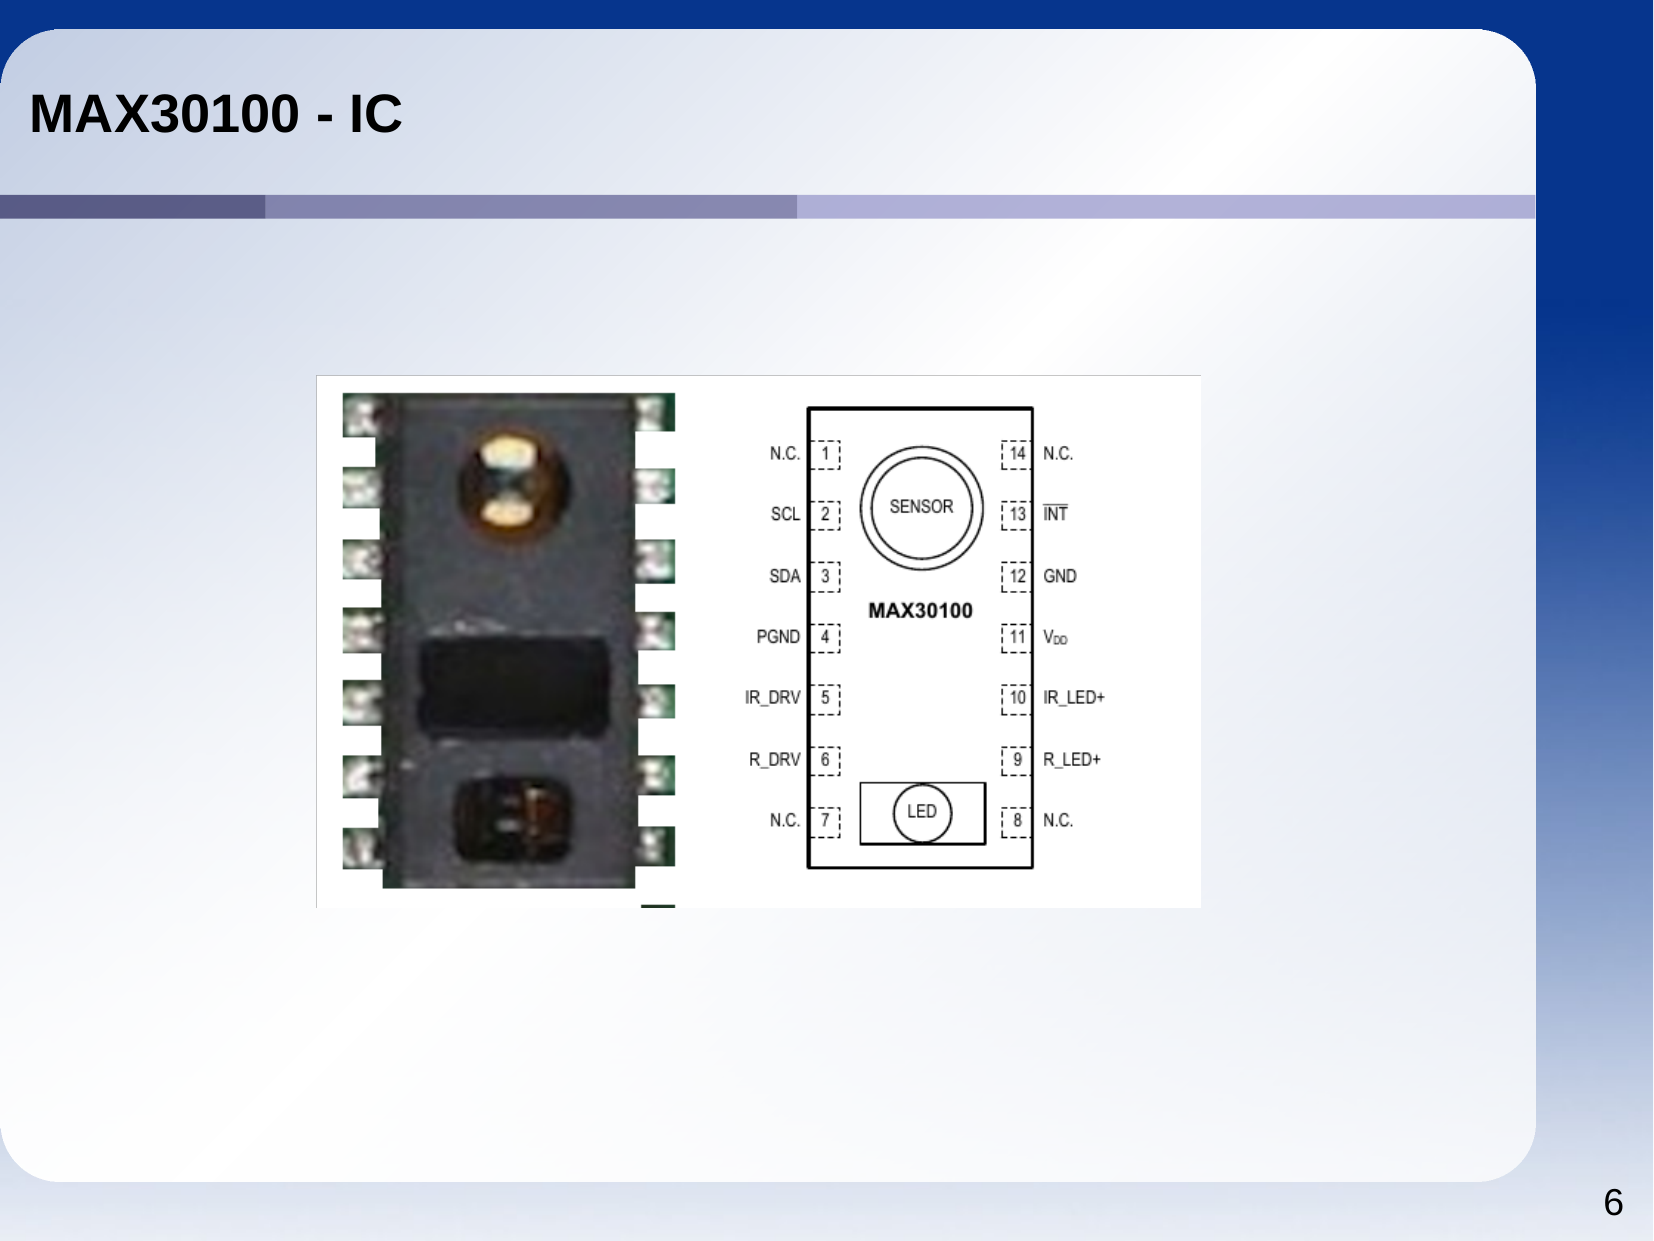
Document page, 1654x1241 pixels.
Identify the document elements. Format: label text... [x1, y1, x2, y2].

picture [0, 0, 1654, 1241]
picture [315, 374, 1201, 908]
title MAX30100 - IC [29, 49, 1506, 178]
